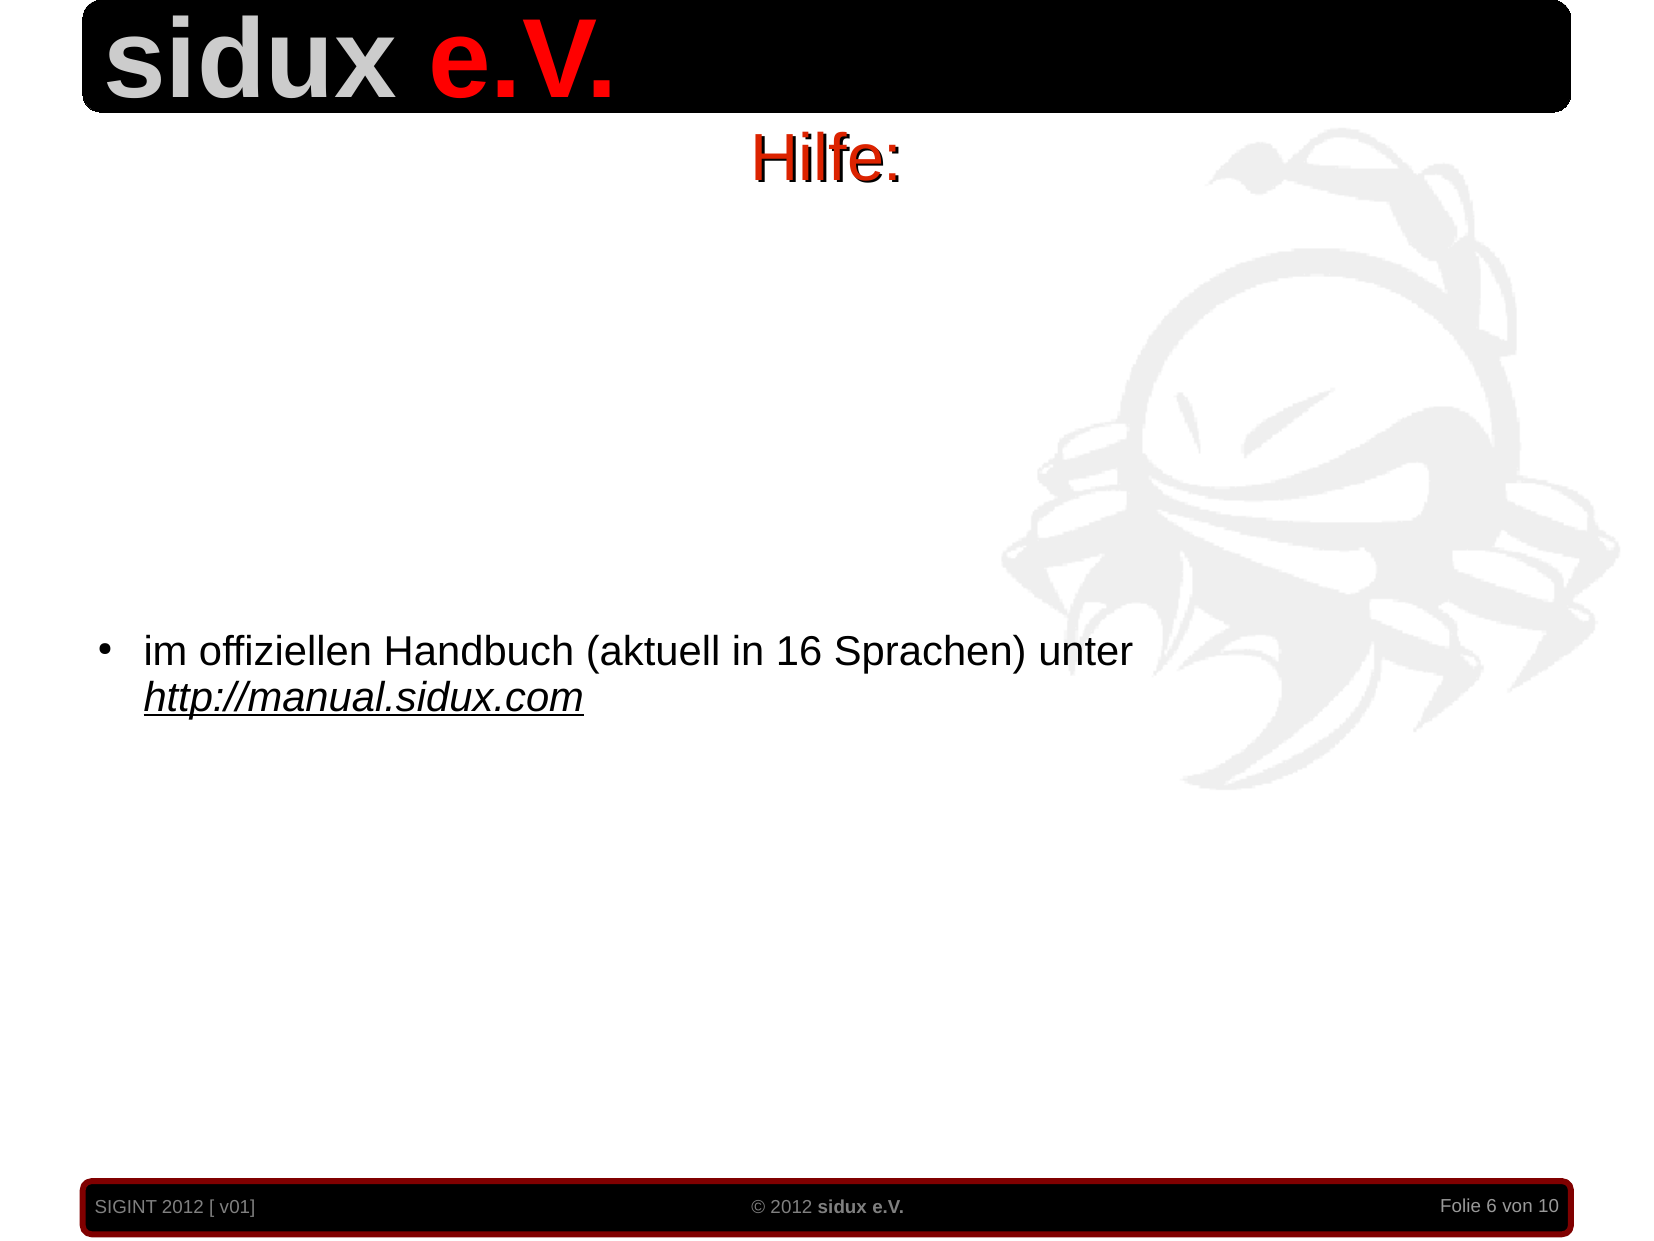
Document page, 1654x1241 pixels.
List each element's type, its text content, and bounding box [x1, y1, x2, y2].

picture [997, 122, 1625, 798]
text_box Hilfe: [82, 112, 1571, 213]
text_box im offiziellen Handbuch (aktuell in 16 Sprachen) unter http://manual.sidux.com [82, 224, 1571, 1170]
